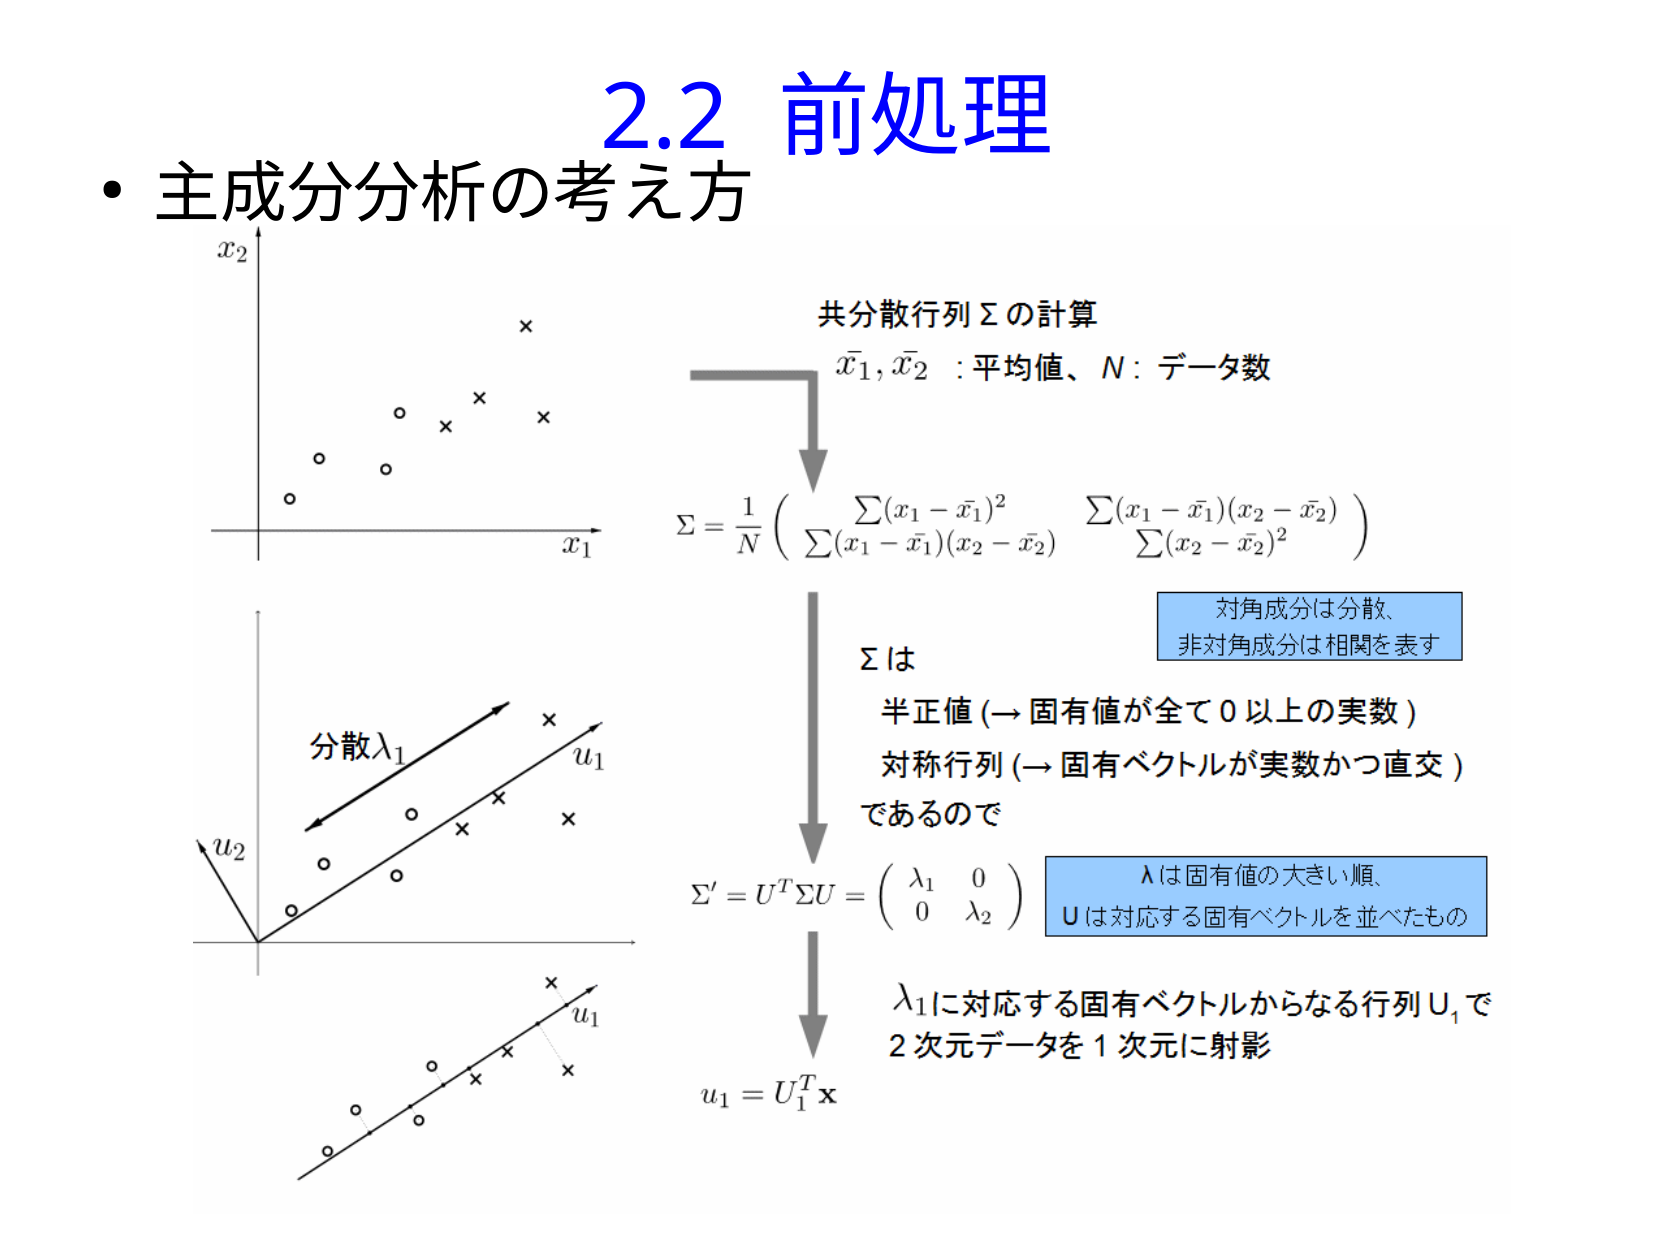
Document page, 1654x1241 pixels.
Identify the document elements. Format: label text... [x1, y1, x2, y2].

title 2.2 前処理 [82, 44, 1571, 145]
picture [193, 943, 1511, 1214]
list 主成分分析の考え方 [82, 145, 1571, 943]
